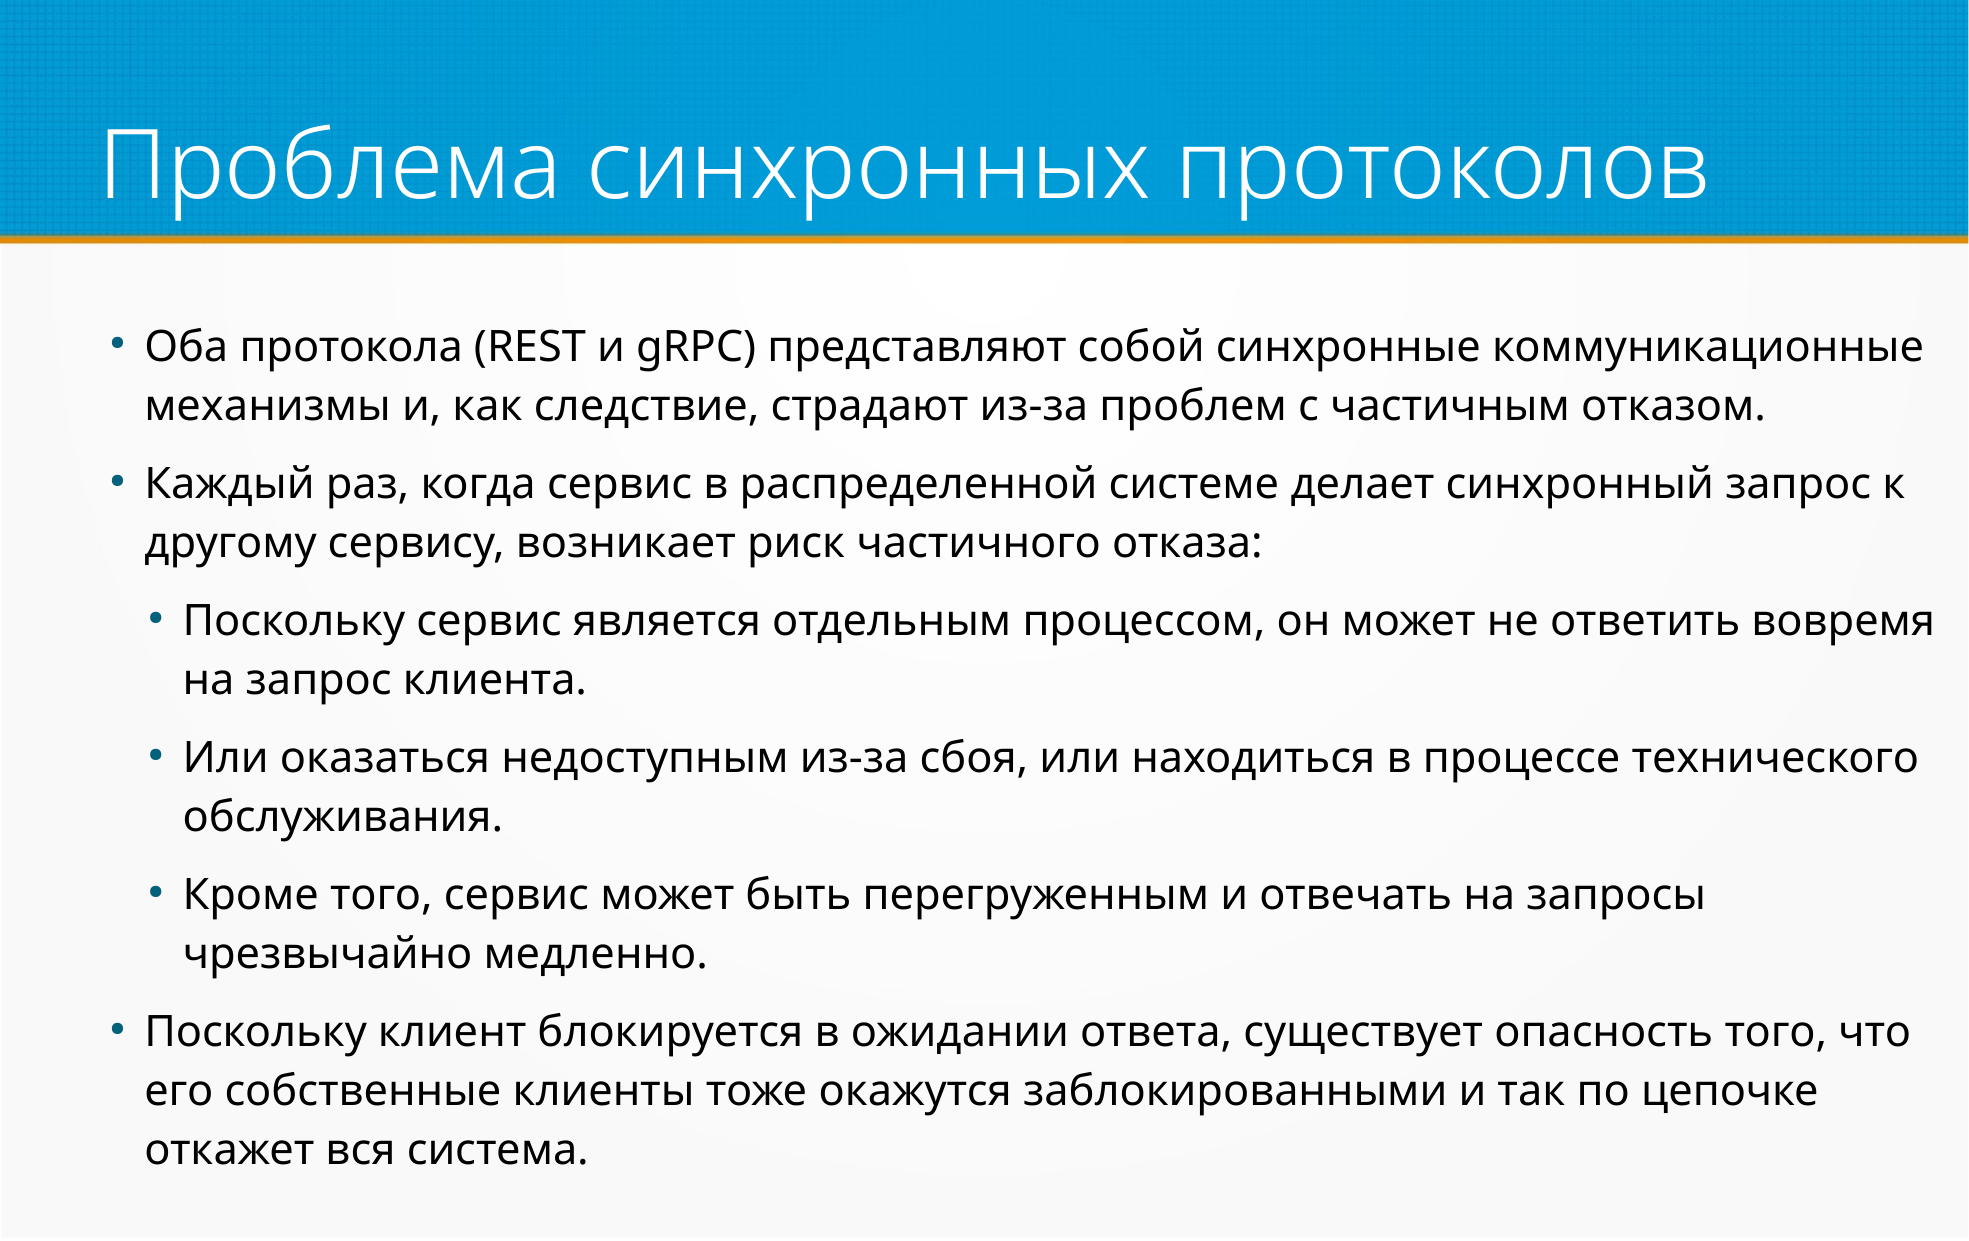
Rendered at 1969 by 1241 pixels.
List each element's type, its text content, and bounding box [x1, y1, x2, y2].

title Проблема синхронных протоколов [98, 19, 1870, 227]
list Оба протокола (REST и gRPC) представляют собой синхронные коммуникационные механизмы и, как следствие, страдают из-за проблем с частичным отказом. Каждый раз, когда сервис в распределенной системе делает синхронный запрос к другому сервису, возникает риск частичного отказа: Поскольку сервис является отдельным процессом, он может не ответить вовремя на запрос клиента. Или оказаться недоступным из-за сбоя, или находиться в процессе технического обслуживания. Кроме того, сервис может быть перегруженным и отвечать на запросы чрезвычайно медленно. Поскольку клиент блокируется в ожидании ответа, существует опасность того, что его собственные клиенты тоже окажутся заблокированными и так по цепочке откажет вся система. [98, 315, 1938, 1229]
picture [0, 233, 1969, 1241]
